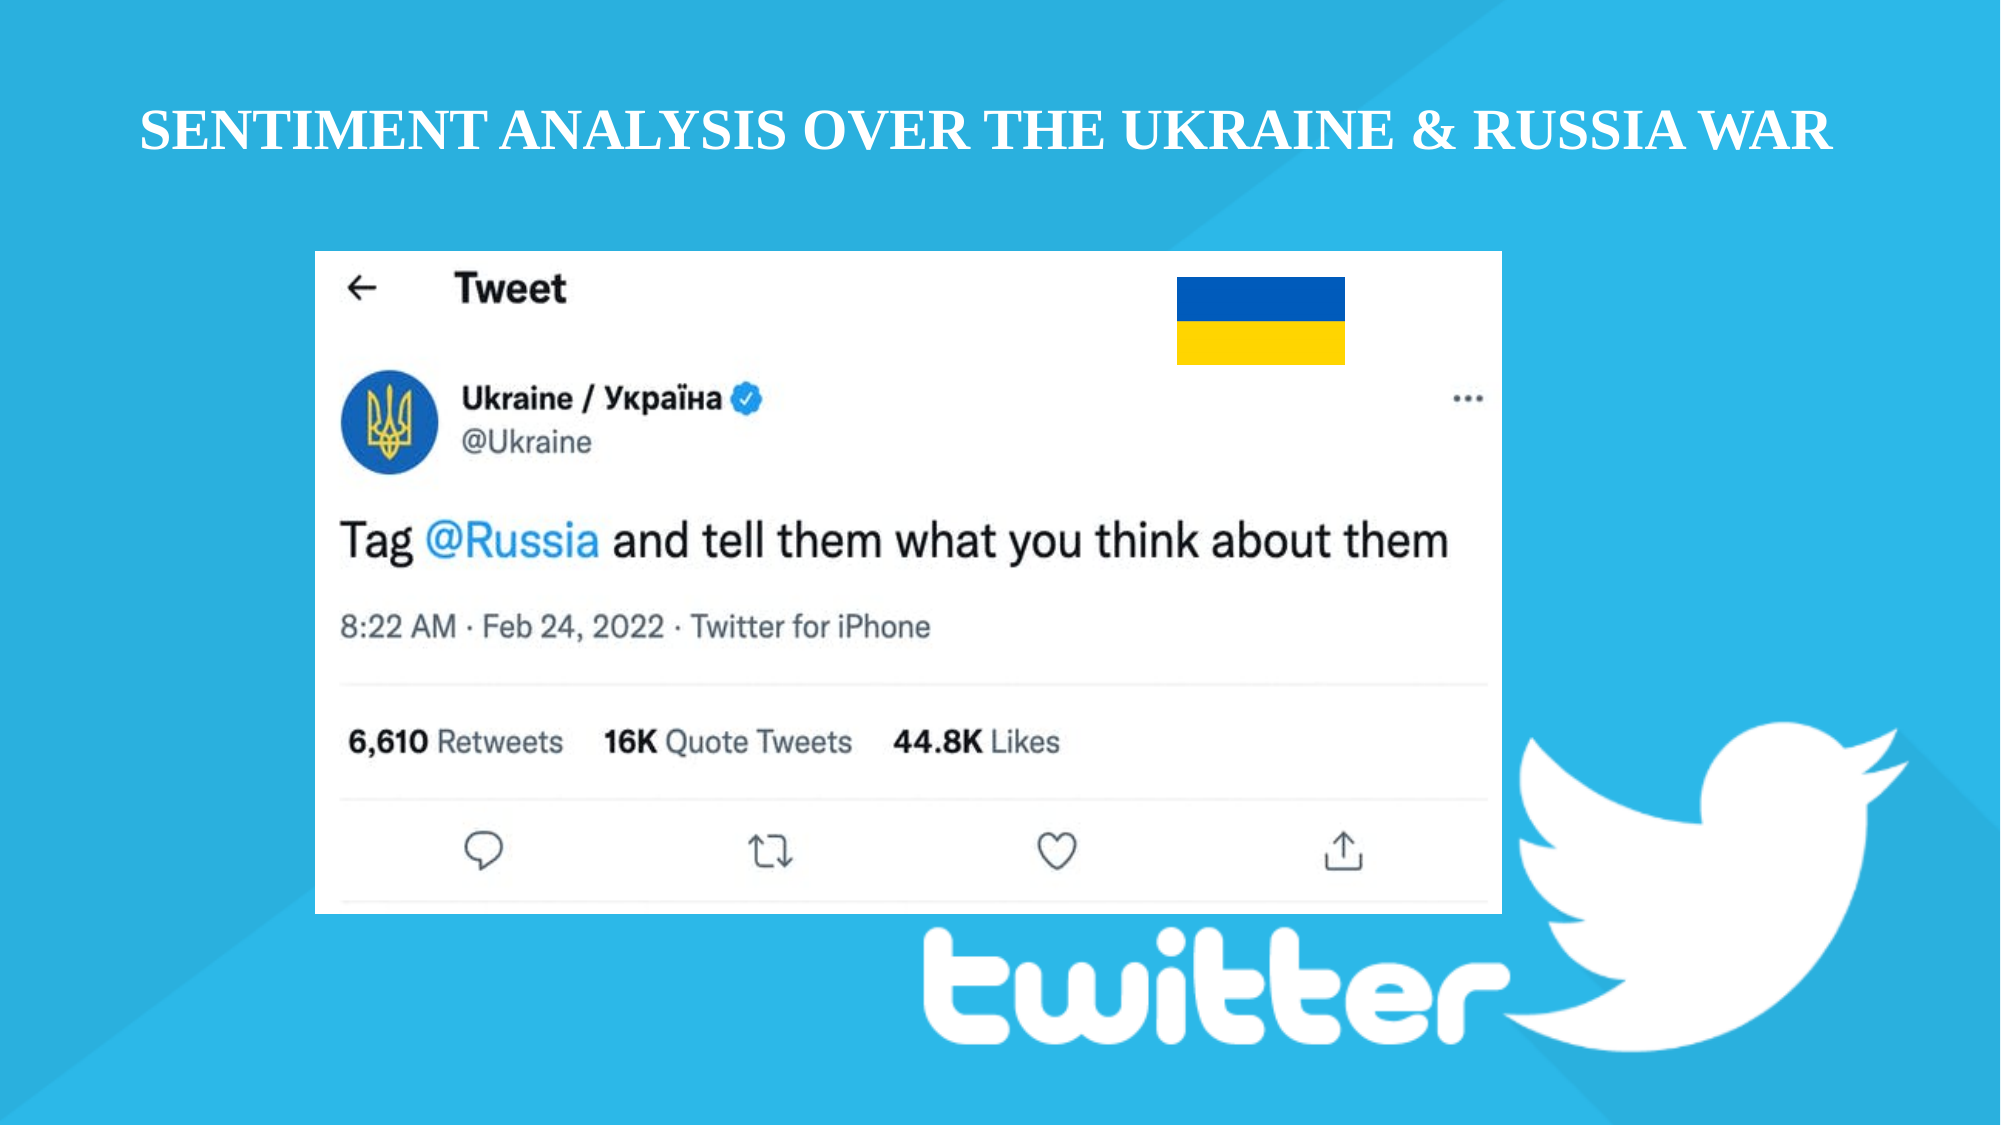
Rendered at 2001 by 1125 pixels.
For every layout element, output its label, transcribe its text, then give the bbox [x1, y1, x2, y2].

text_box SENTIMENT ANALYSIS OVER THE UKRAINE & RUSSIA WAR [124, 83, 1947, 170]
picture [0, 0, 2000, 1125]
